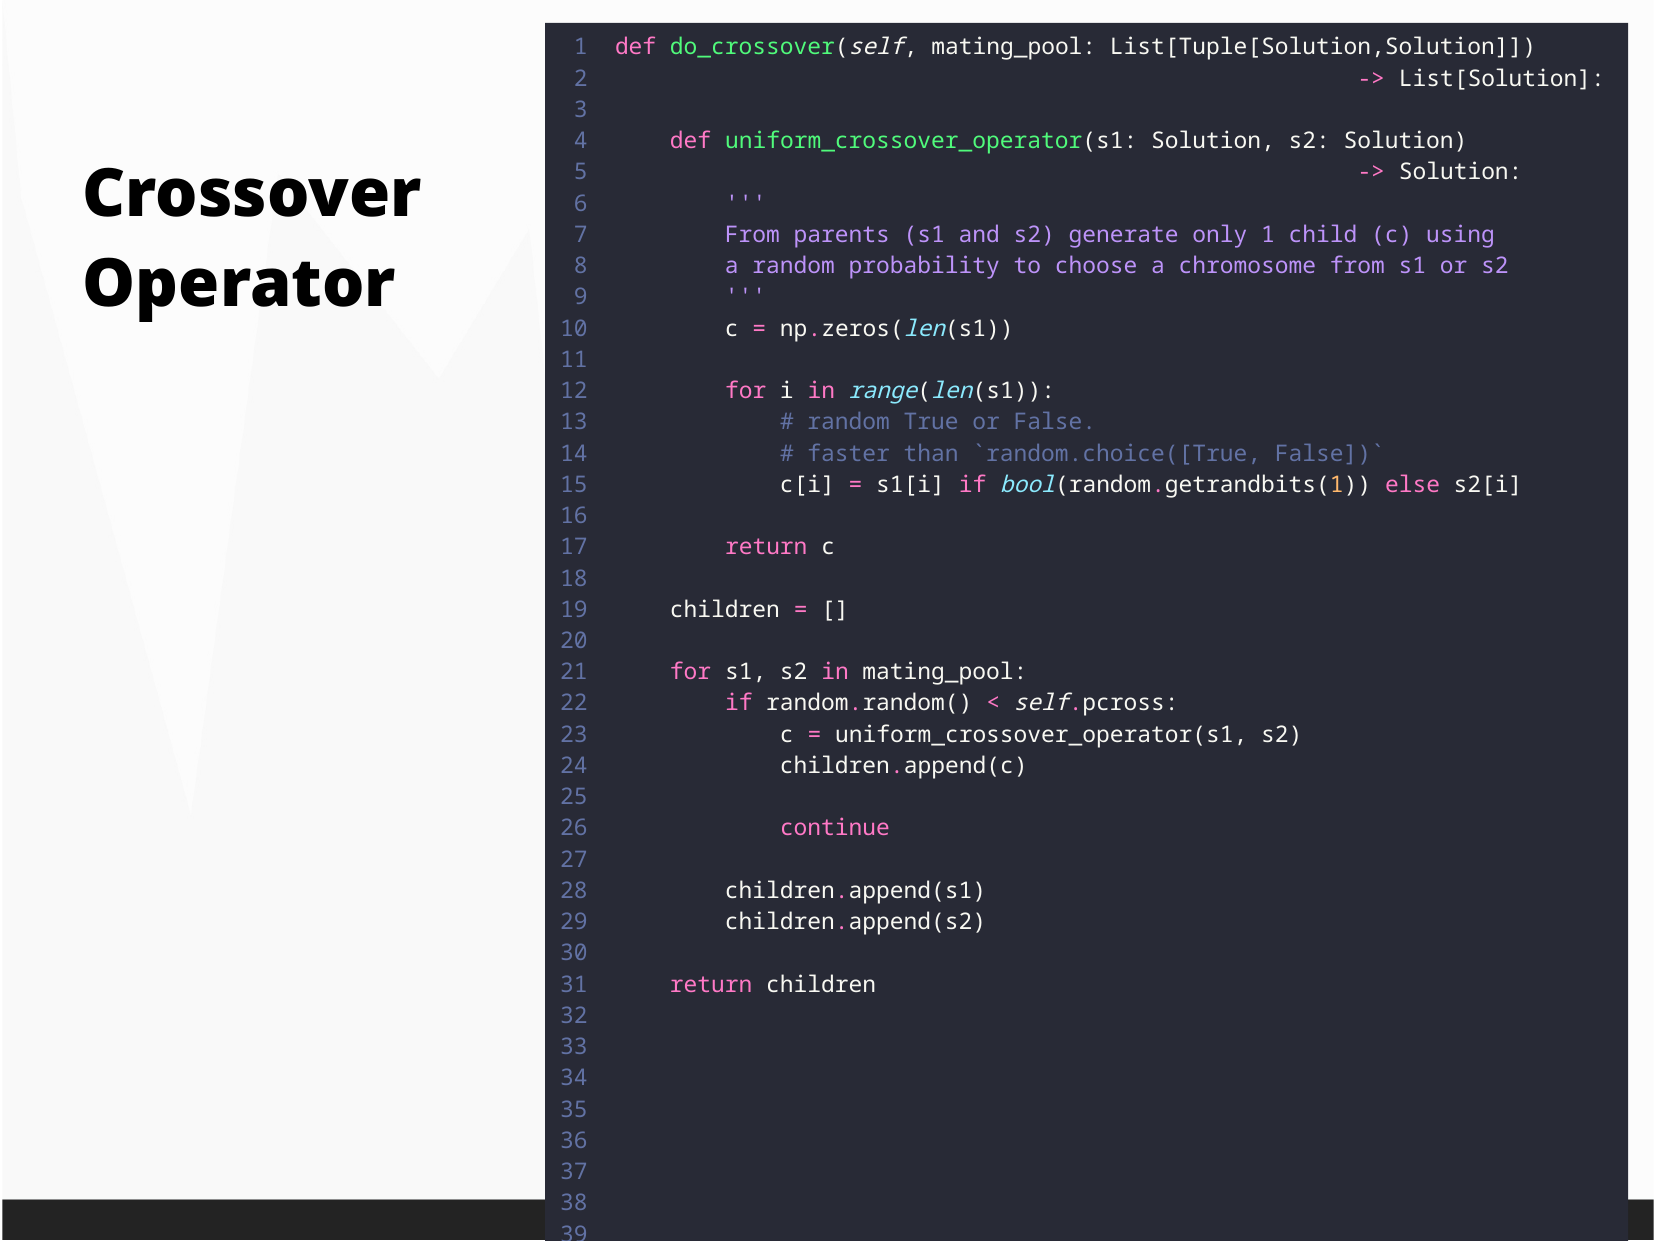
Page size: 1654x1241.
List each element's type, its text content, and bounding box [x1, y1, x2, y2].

title Crossover Operator [82, 139, 545, 332]
text_box 1 def do_crossover(self, mating_pool: List[Tuple[Solution,Solution]]) 2 -> List[Solution]: 3 4 def uniform_crossover_operator(s1: Solution, s2: Solution) 5 -> Solution: 6 ''' 7 From parents (s1 and s2) generate only 1 child (c) using 8 a random probability to choose a chromosome from s1 or s2 9 ''' 10 c = np.zeros(len(s1)) 11 12 for i in range(len(s1)): 13 # random True or False. 14 # faster than `random.choice([True, False])` 15 c[i] = s1[i] if bool(random.getrandbits(1)) else s2[i] 16 17 return c 18 19 children = [] 20 21 for s1, s2 in mating_pool: 22 if random.random() < self.pcross: 23 c = uniform_crossover_operator(s1, s2) 24 children.append(c) 25 26 continue 27 28 children.append(s1) 29 children.append(s2) 30 31 return children 32 33 34 35 36 37 38 39 40 41 [545, 22, 1629, 1171]
picture [2, 0, 1654, 1241]
